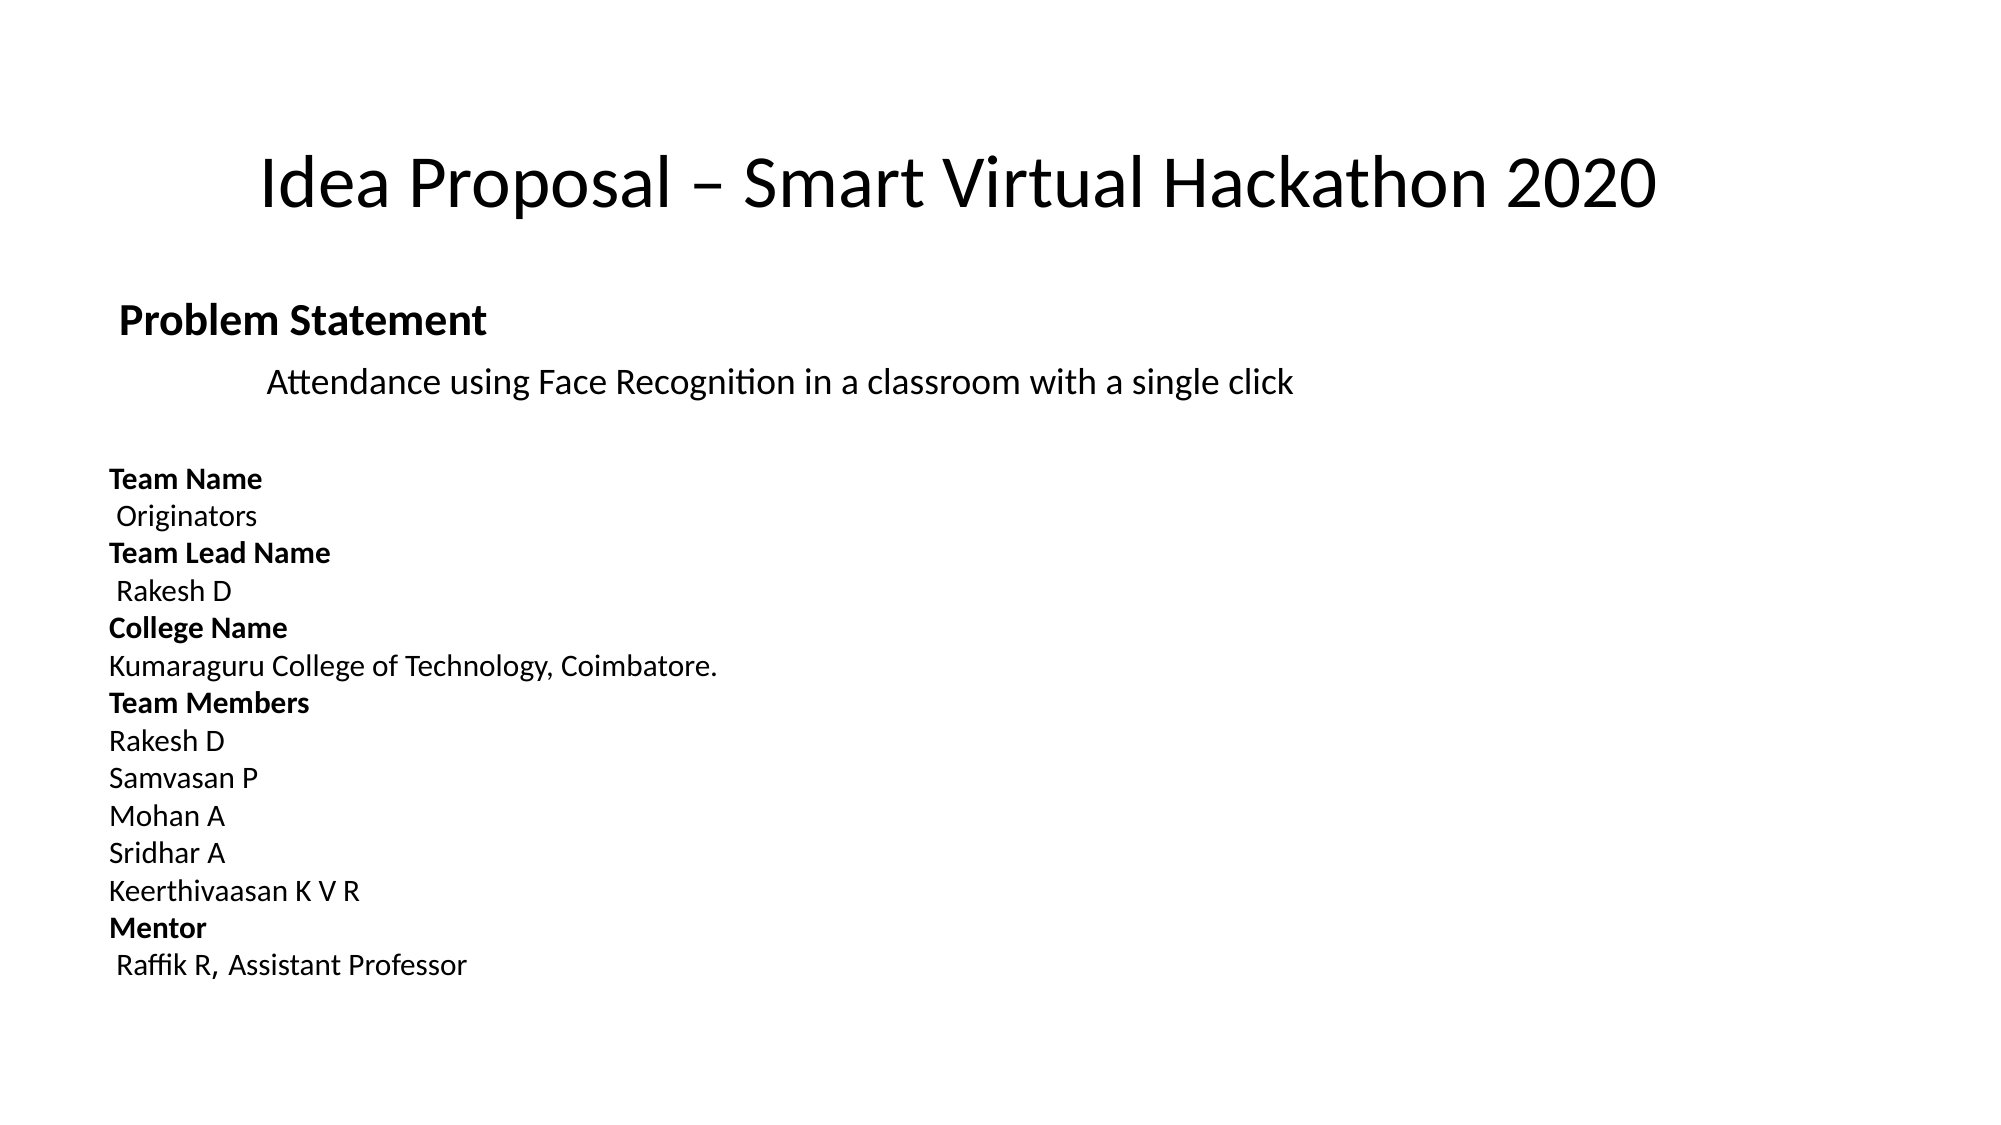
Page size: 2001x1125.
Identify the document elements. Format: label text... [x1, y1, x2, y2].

text_box Team Name Originators Team Lead Name Rakesh D College Name Kumaraguru College of Technology, Coimbatore. Team Members Rakesh D Samvasan P Mohan A Sridhar A Keerthivaasan K V R Mentor Raffik R, Assistant Professor [94, 295, 1347, 1040]
text_box Idea Proposal – Smart Virtual Hackathon 2020 [217, 125, 1718, 234]
text_box Problem Statement Attendance using Face Recognition in a classroom with a single click [104, 282, 1703, 413]
